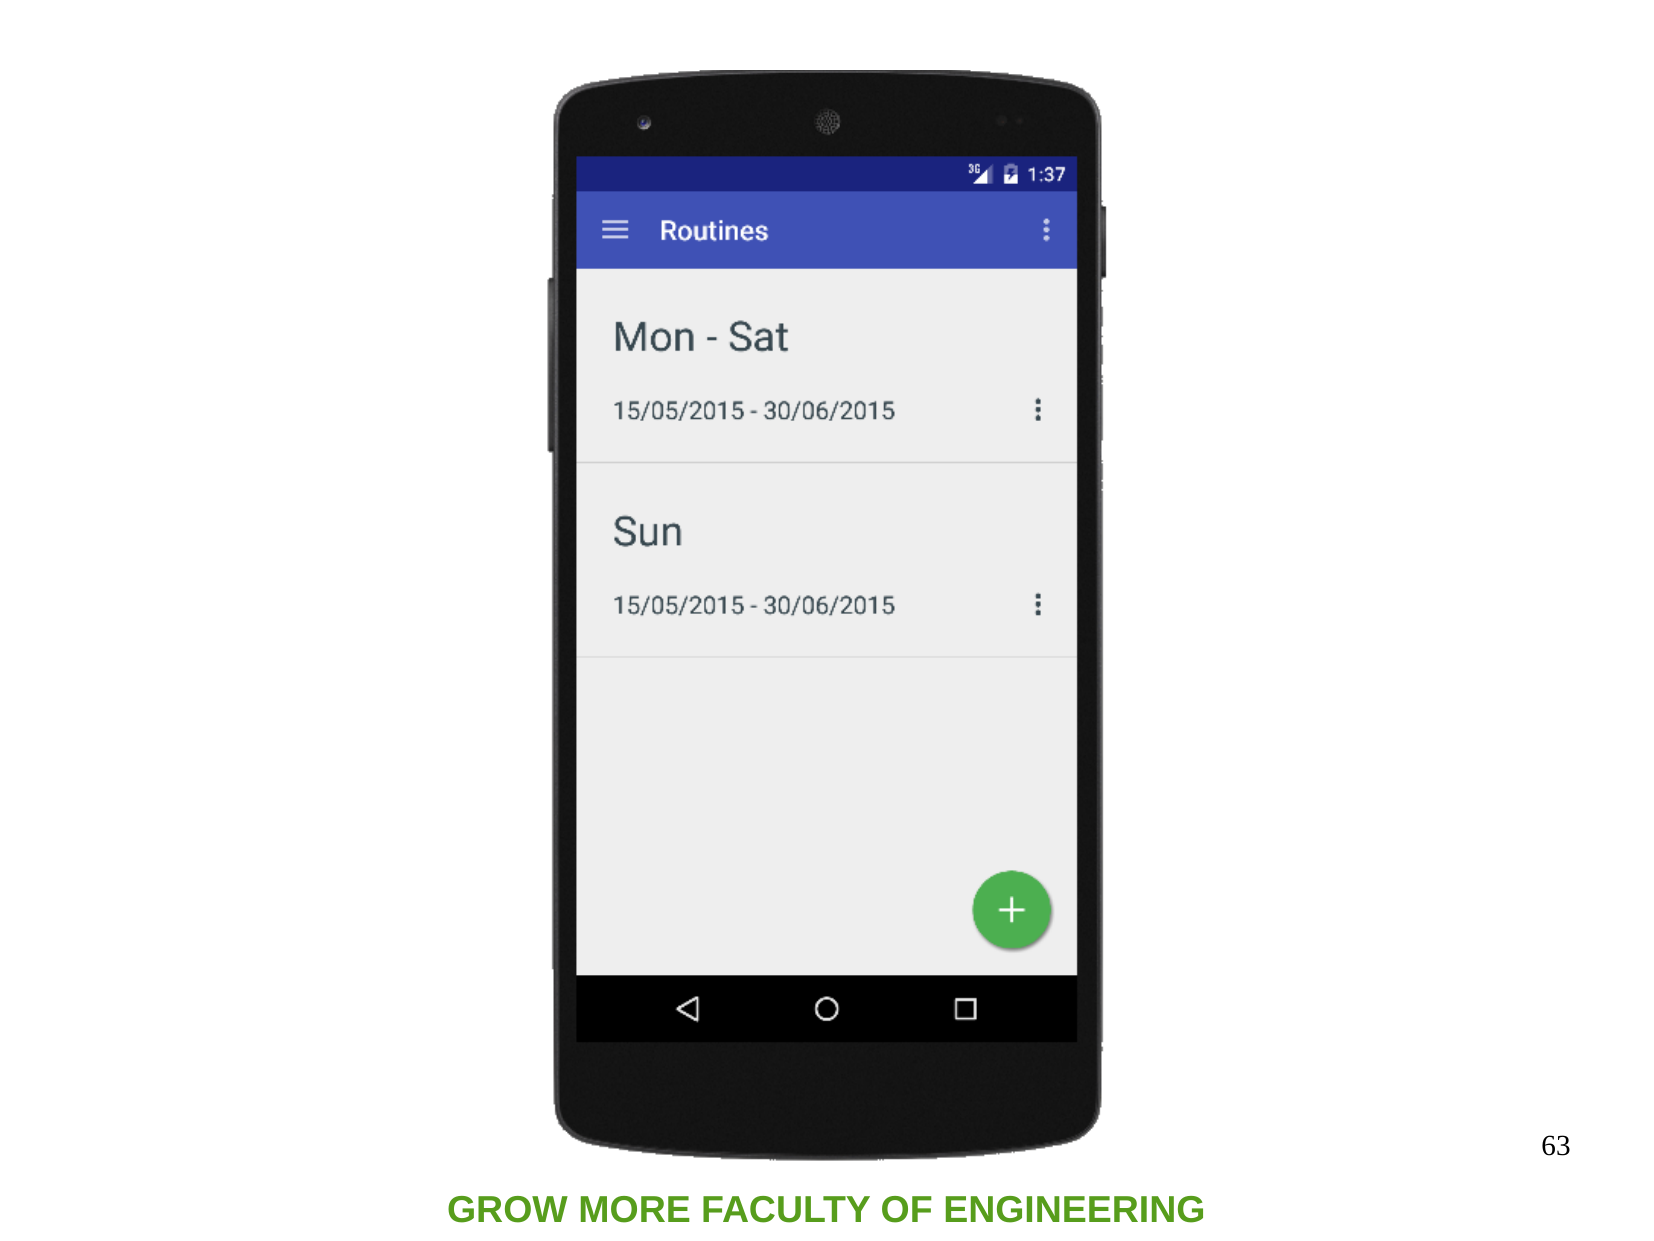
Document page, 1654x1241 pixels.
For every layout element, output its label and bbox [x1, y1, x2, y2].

picture [531, 70, 1123, 1170]
